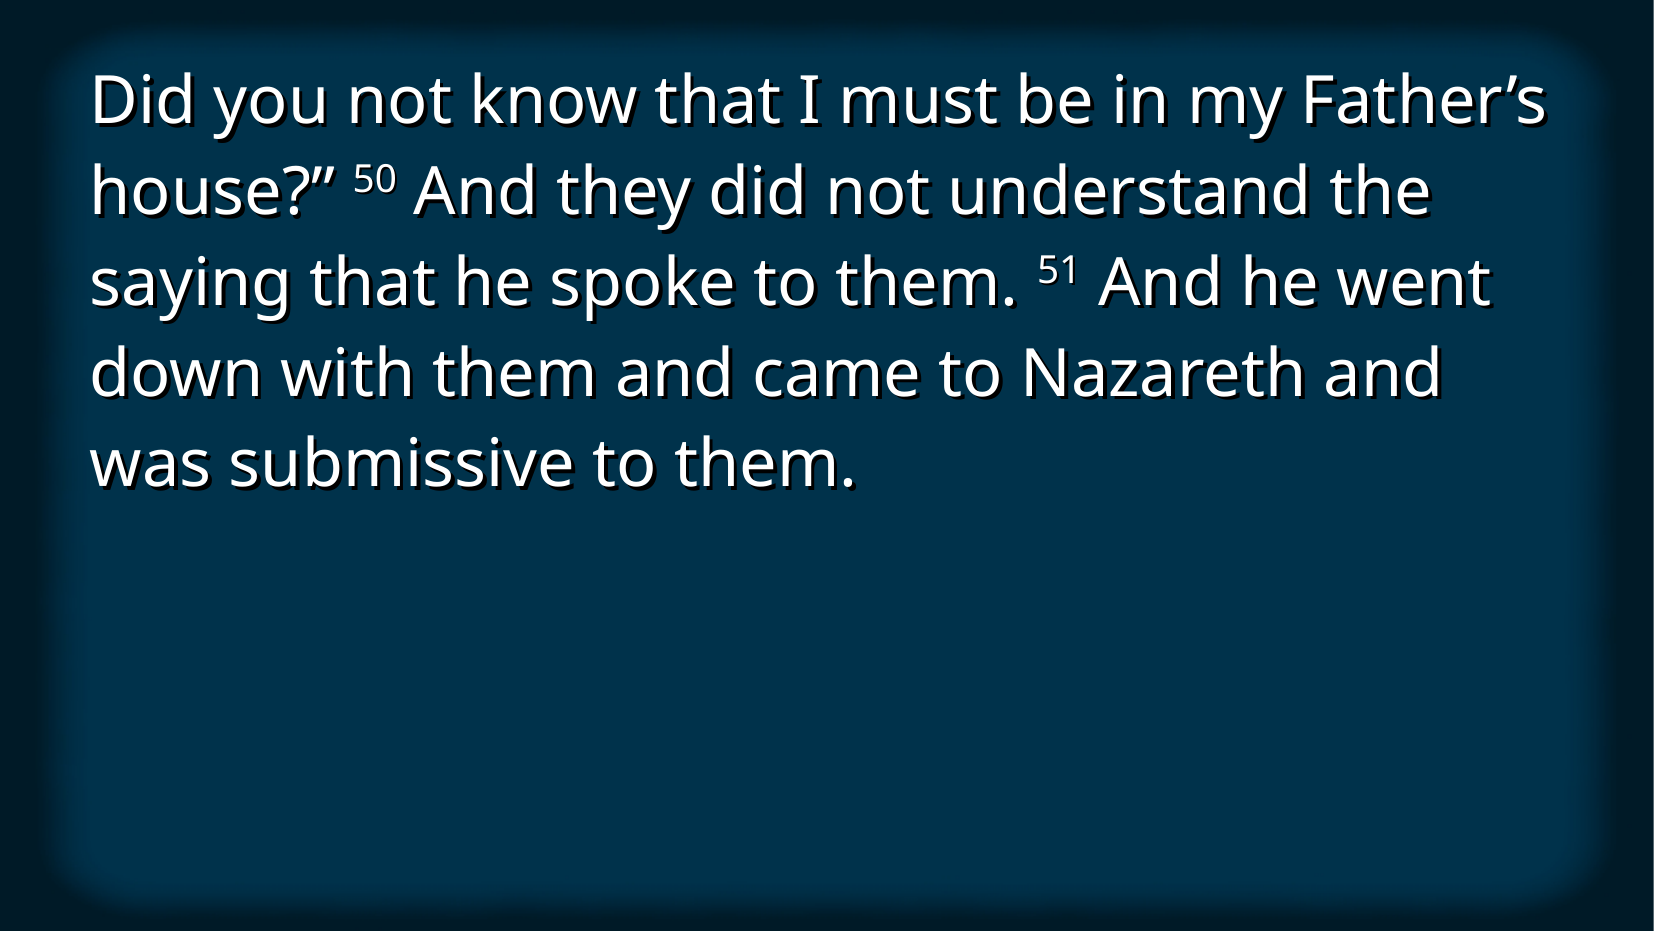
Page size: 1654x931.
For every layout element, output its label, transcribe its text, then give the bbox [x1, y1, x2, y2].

text_box Did you not know that I must be in my Father’s house?” 50 And they did not understand the saying that he spoke to them. 51 And he went down with them and came to Nazareth and was submissive to them. [75, 45, 1576, 504]
picture [0, 0, 1654, 931]
